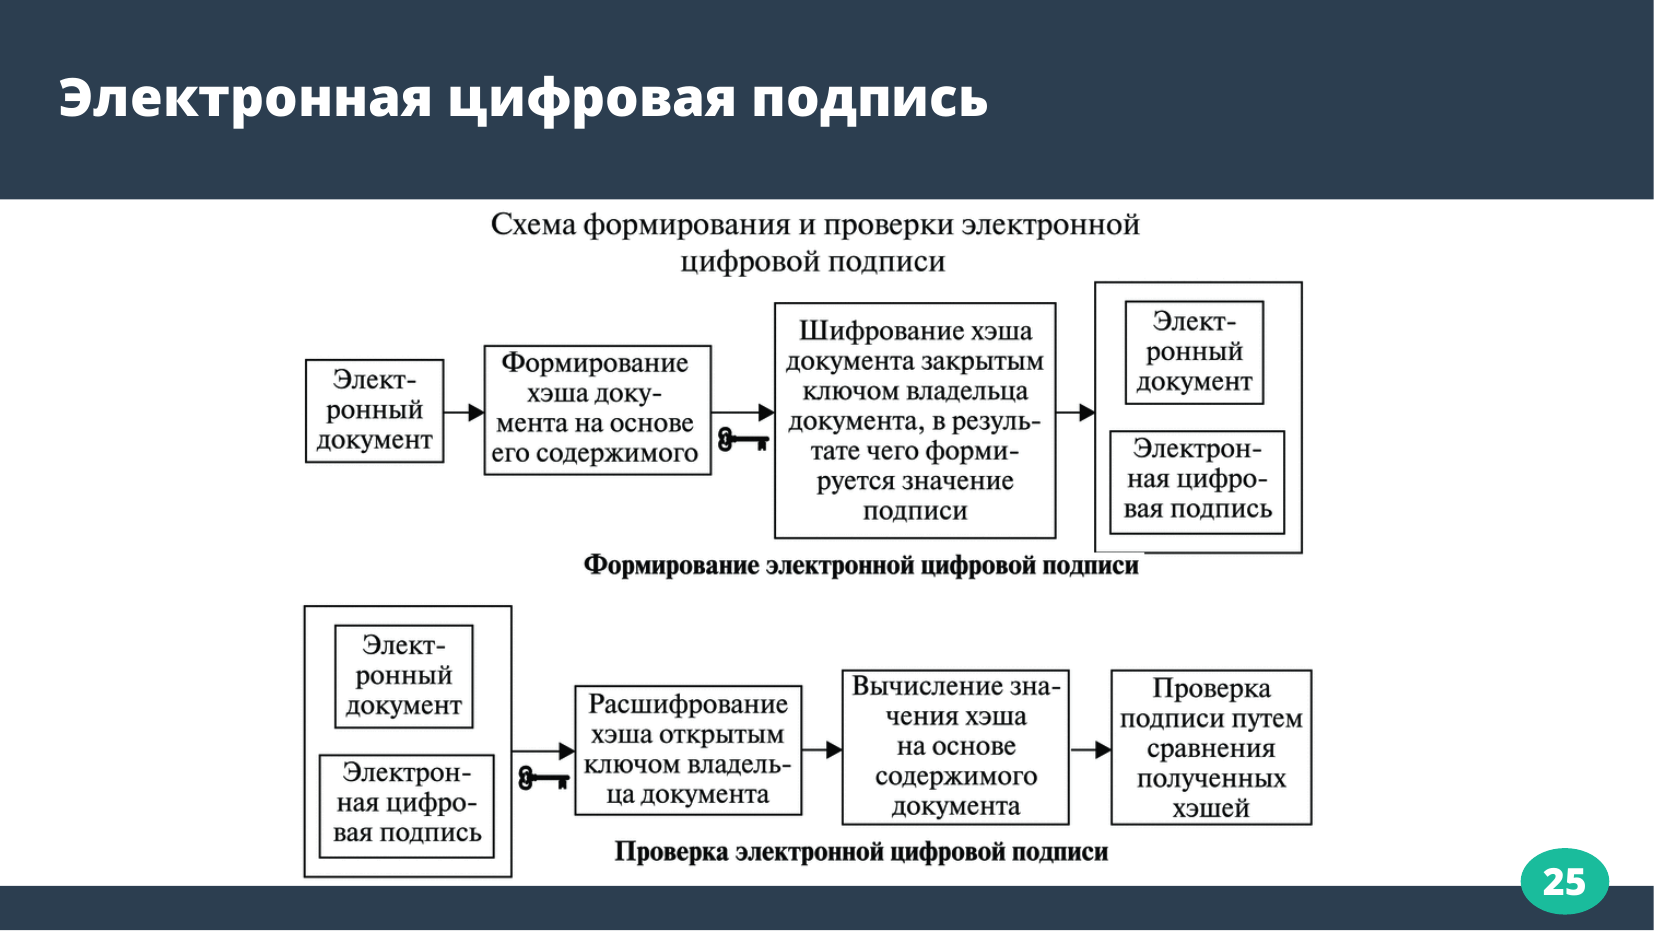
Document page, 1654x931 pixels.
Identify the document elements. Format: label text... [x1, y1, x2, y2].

title Электронная цифровая подпись [59, 37, 1595, 155]
picture [270, 207, 1351, 886]
